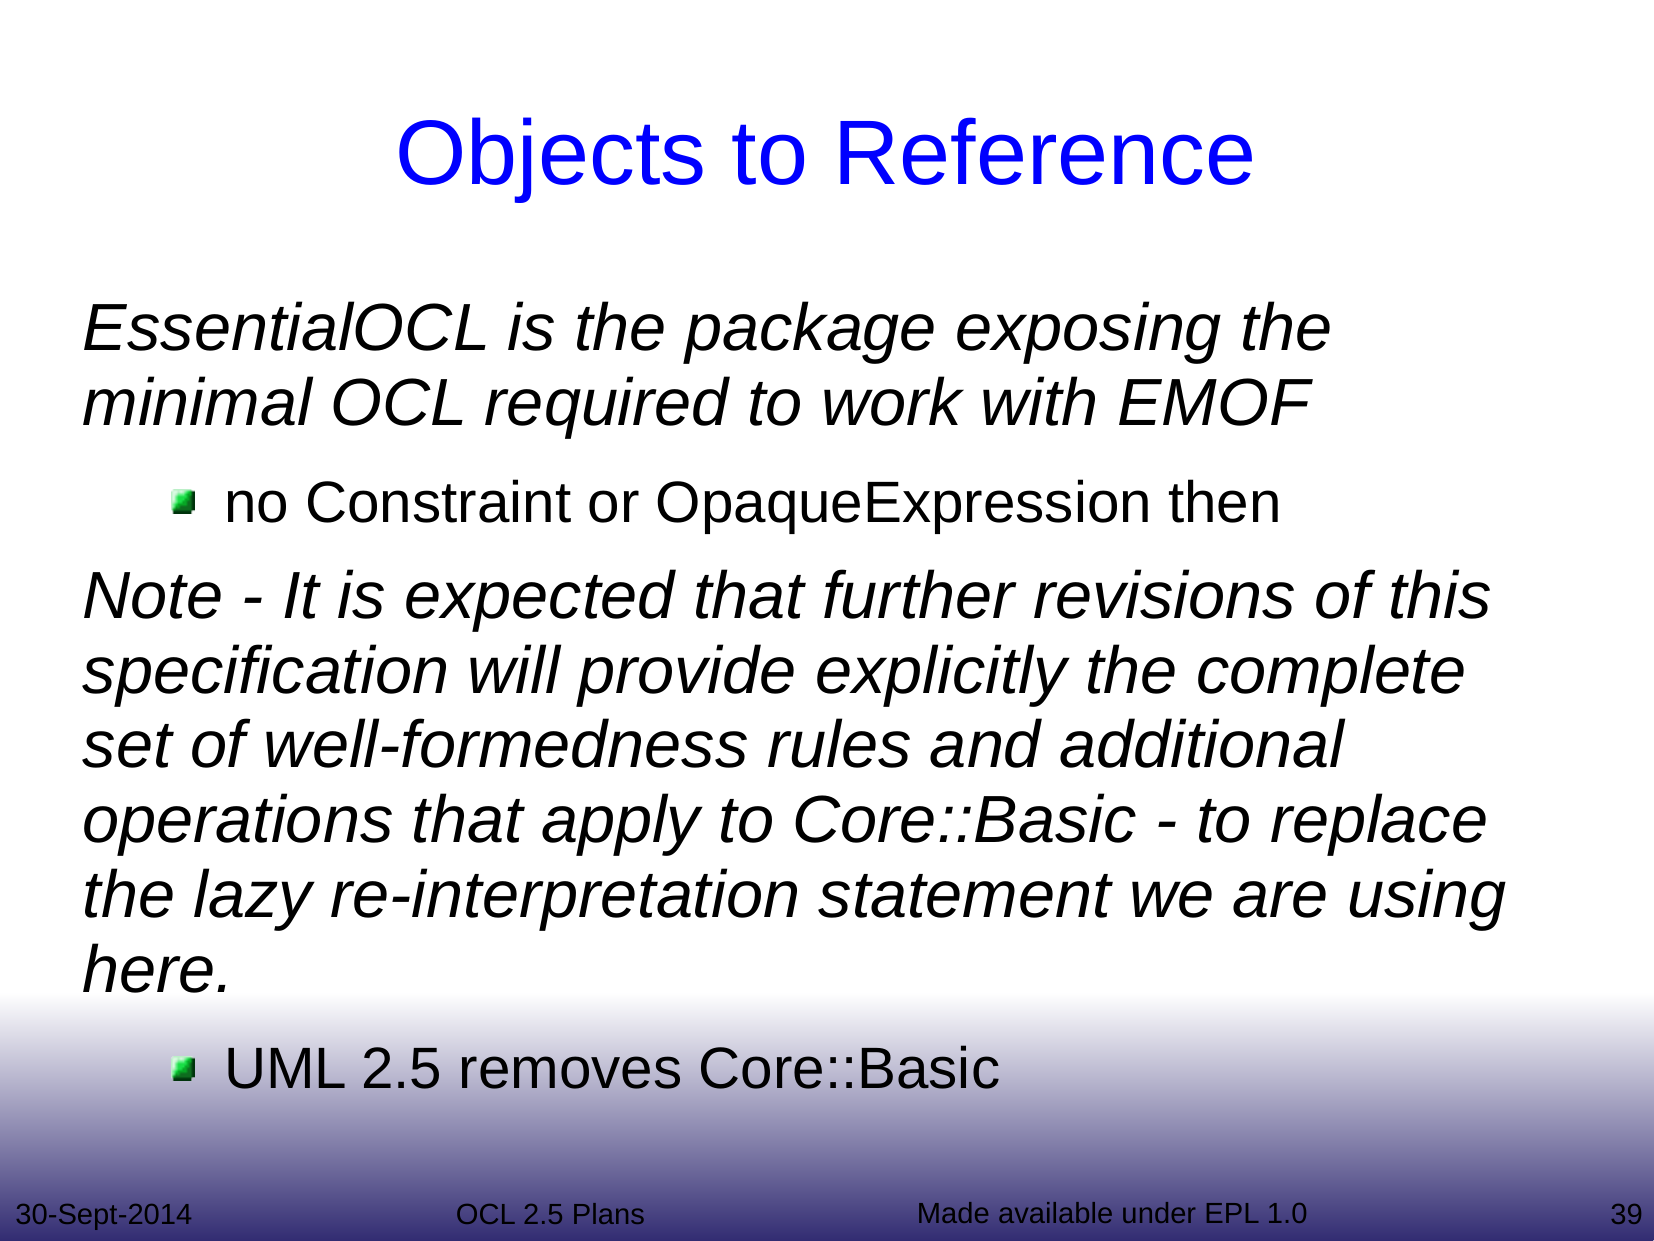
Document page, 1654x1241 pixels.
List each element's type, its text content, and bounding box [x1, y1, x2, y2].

title Objects to Reference [82, 49, 1571, 257]
list EssentialOCL is the package exposing the minimal OCL required to work with EMOF no Constraint or OpaqueExpression then Note - It is expected that further revisions of this specification will provide explicitly the complete set of well-formedness rules and additional operations that apply to Core::Basic - to replace the lazy re-interpretation statement we are using here. UML 2.5 removes Core::Basic [82, 290, 1571, 1109]
